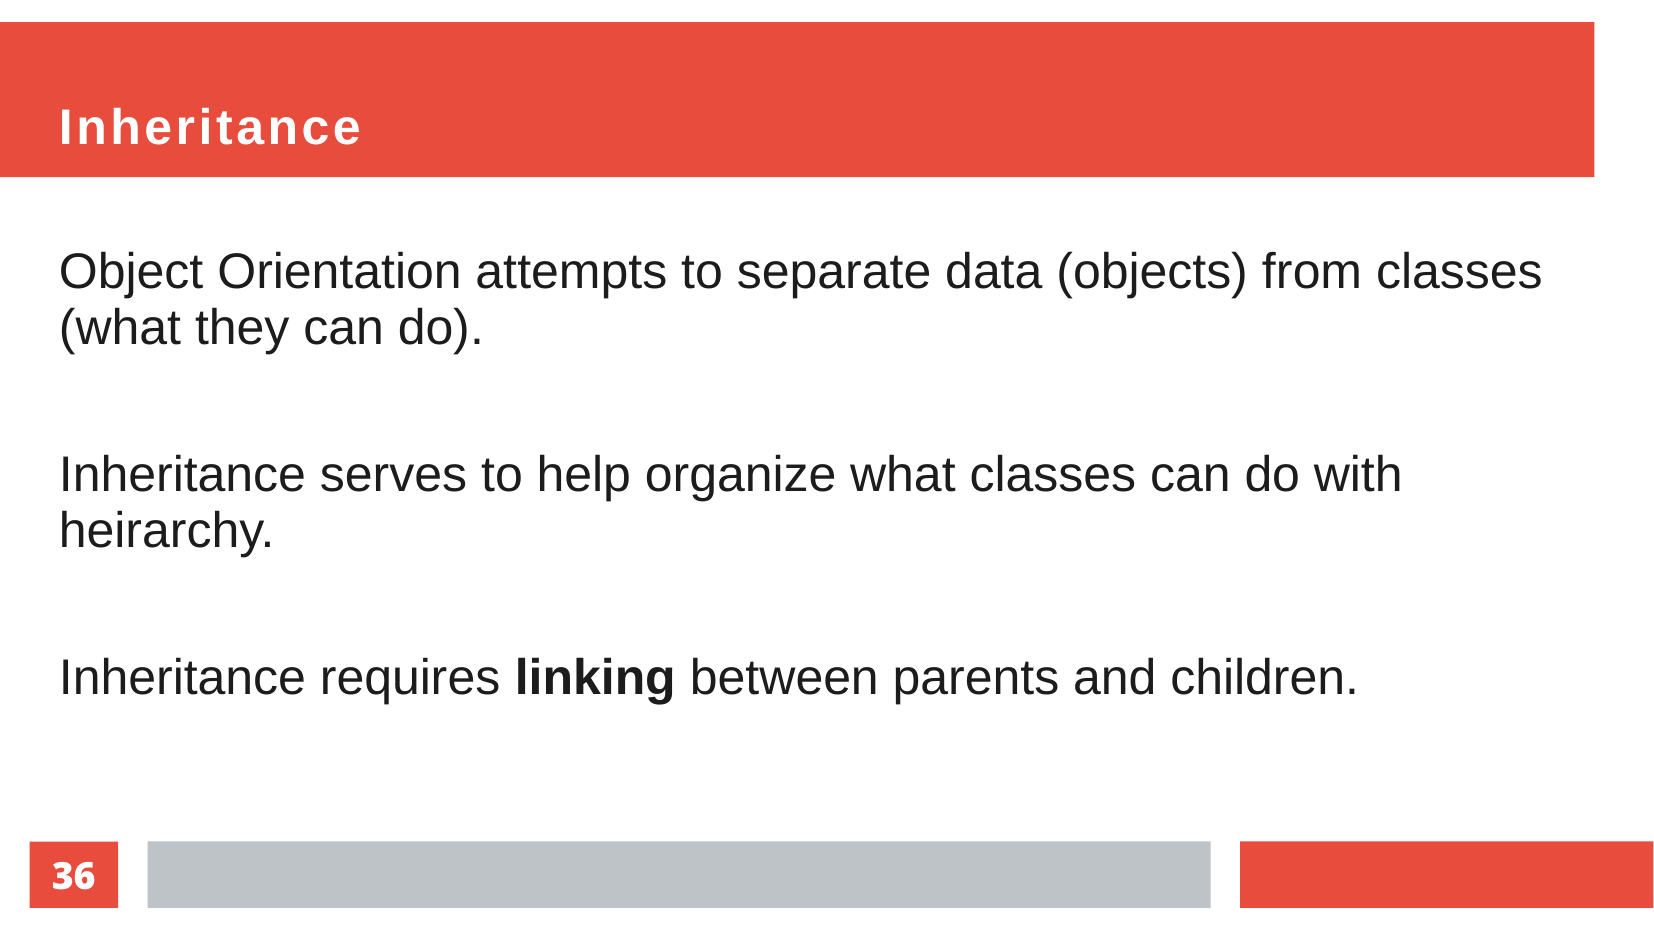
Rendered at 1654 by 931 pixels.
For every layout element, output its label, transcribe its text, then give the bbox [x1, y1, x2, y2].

title Inheritance [59, 44, 1595, 156]
list Object Orientation attempts to separate data (objects) from classes (what they can do). Inheritance serves to help organize what classes can do with heirarchy. Inheritance requires linking between parents and children. [59, 243, 1565, 820]
